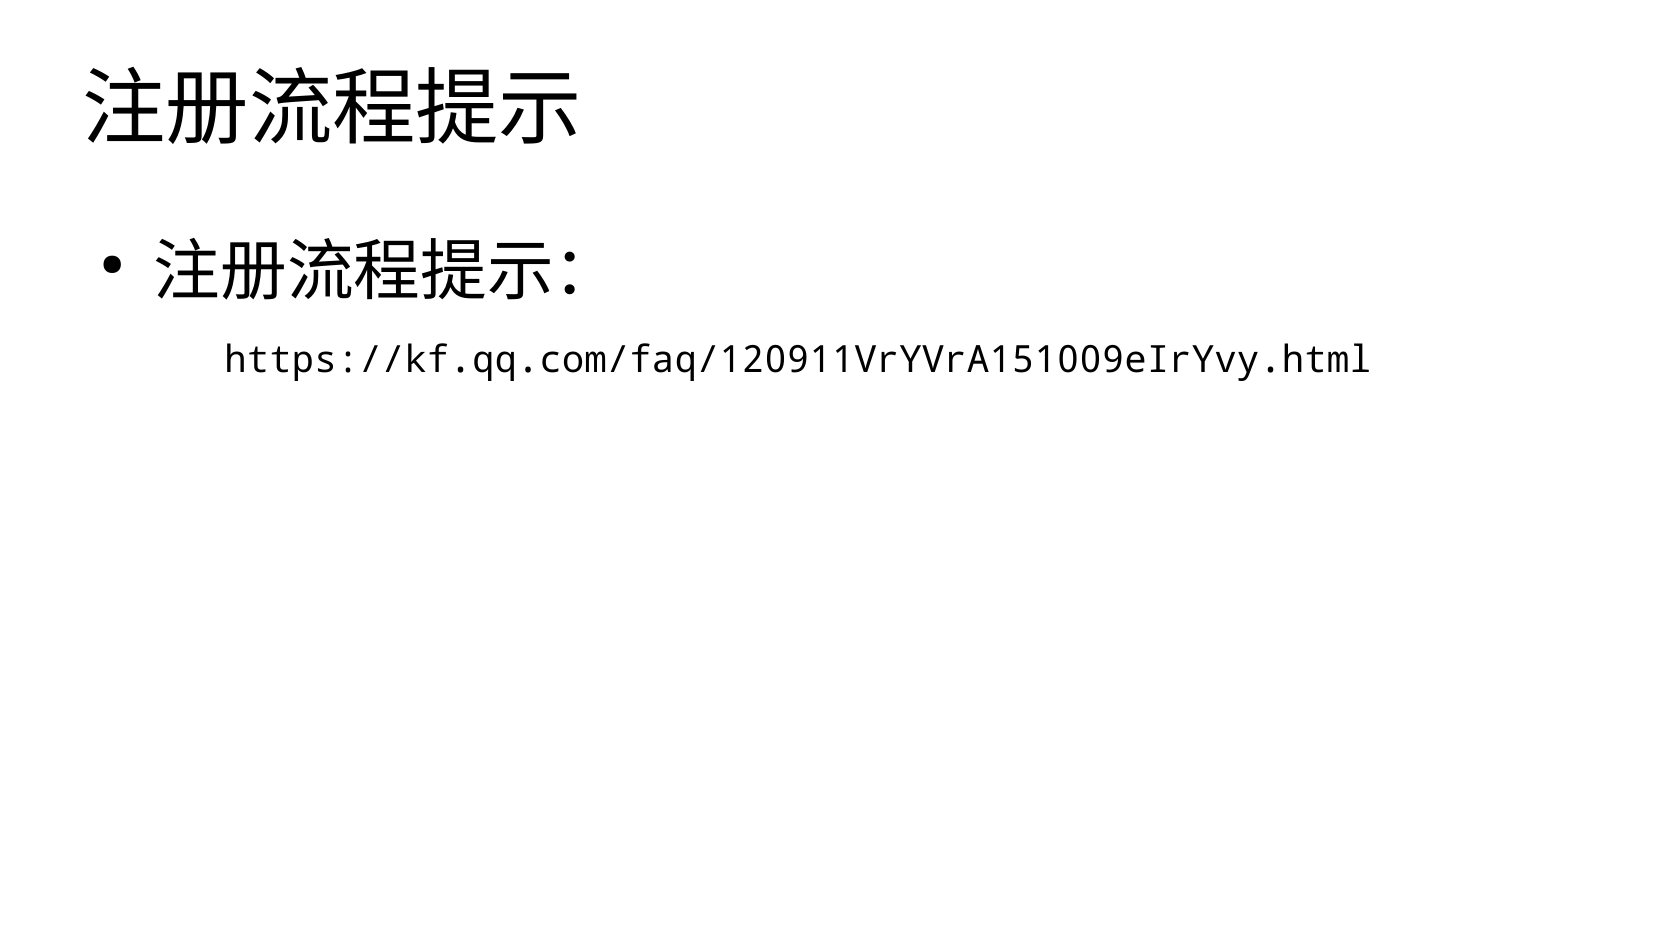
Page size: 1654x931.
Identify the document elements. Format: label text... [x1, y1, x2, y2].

title 注册流程提示 [82, 37, 1571, 166]
list 注册流程提示： https://kf.qq.com/faq/120911VrYVrA151009eIrYvy.html [82, 217, 1571, 886]
